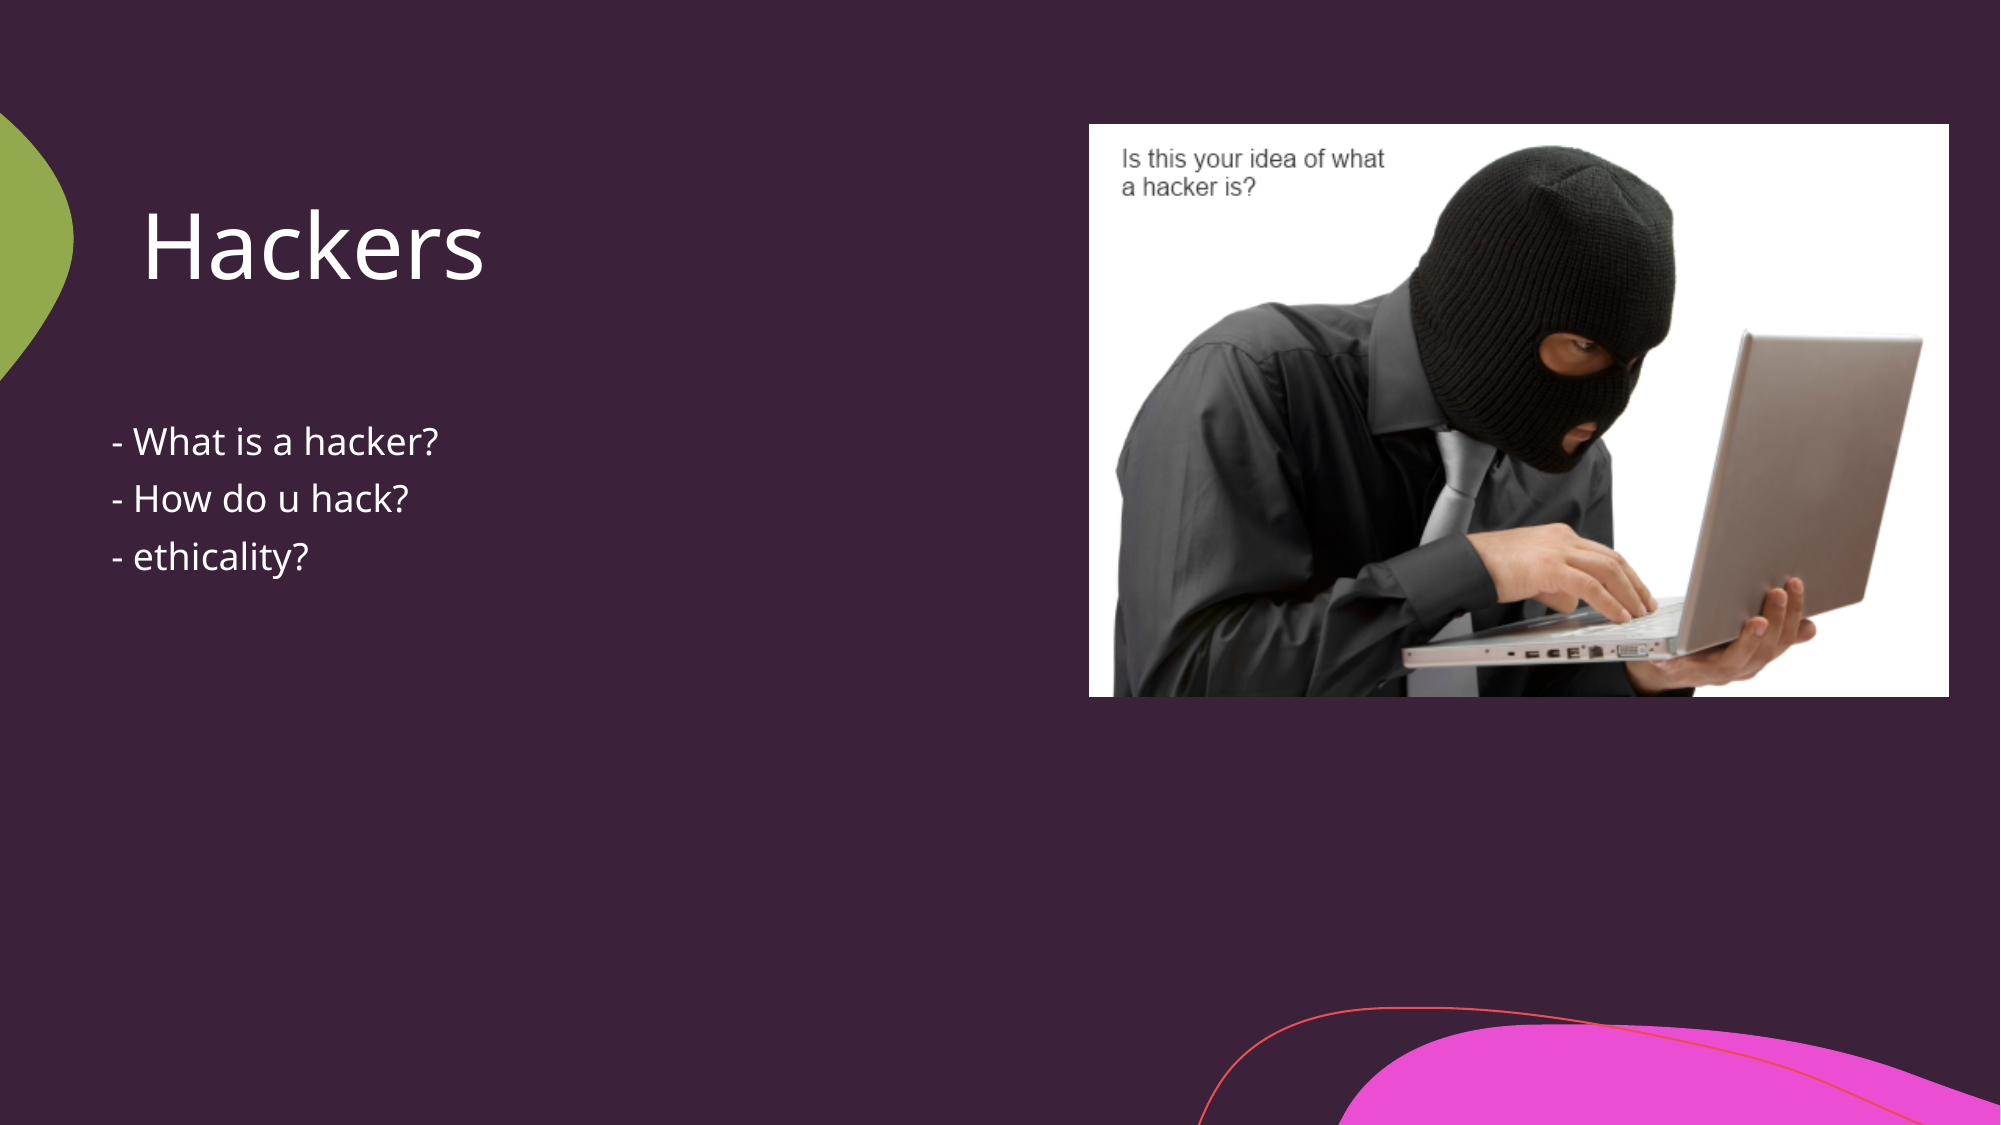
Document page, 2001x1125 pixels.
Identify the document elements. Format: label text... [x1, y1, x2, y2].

title Hackers [125, 125, 1089, 376]
text_box - What is a hacker? - How do u hack? - ethicality? [96, 410, 846, 645]
picture [1089, 125, 1949, 697]
